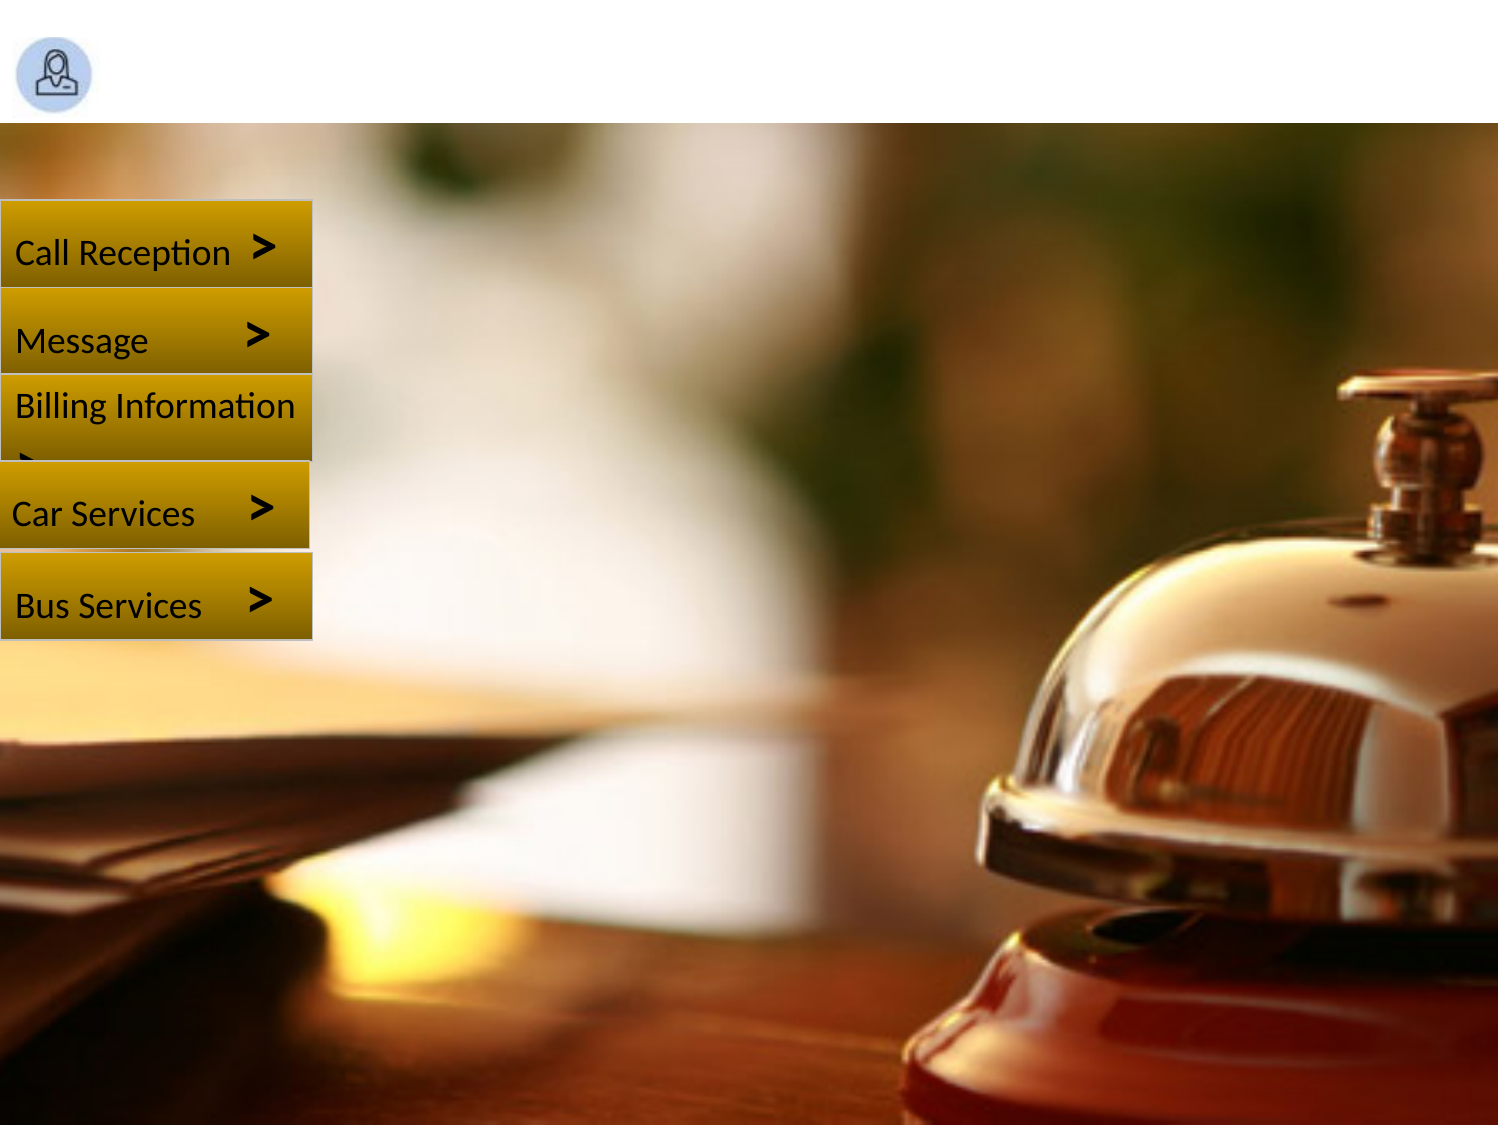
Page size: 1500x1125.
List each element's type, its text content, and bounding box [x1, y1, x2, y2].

text_box Bus Services ˃ [0, 552, 313, 640]
text_box Car Services ˃ [0, 460, 310, 549]
text_box Call Reception ˃ [0, 199, 313, 287]
text_box Billing Information ˃ [0, 373, 313, 462]
picture [0, 123, 1498, 1125]
text_box Message ˃ [0, 287, 313, 373]
picture [12, 37, 100, 118]
